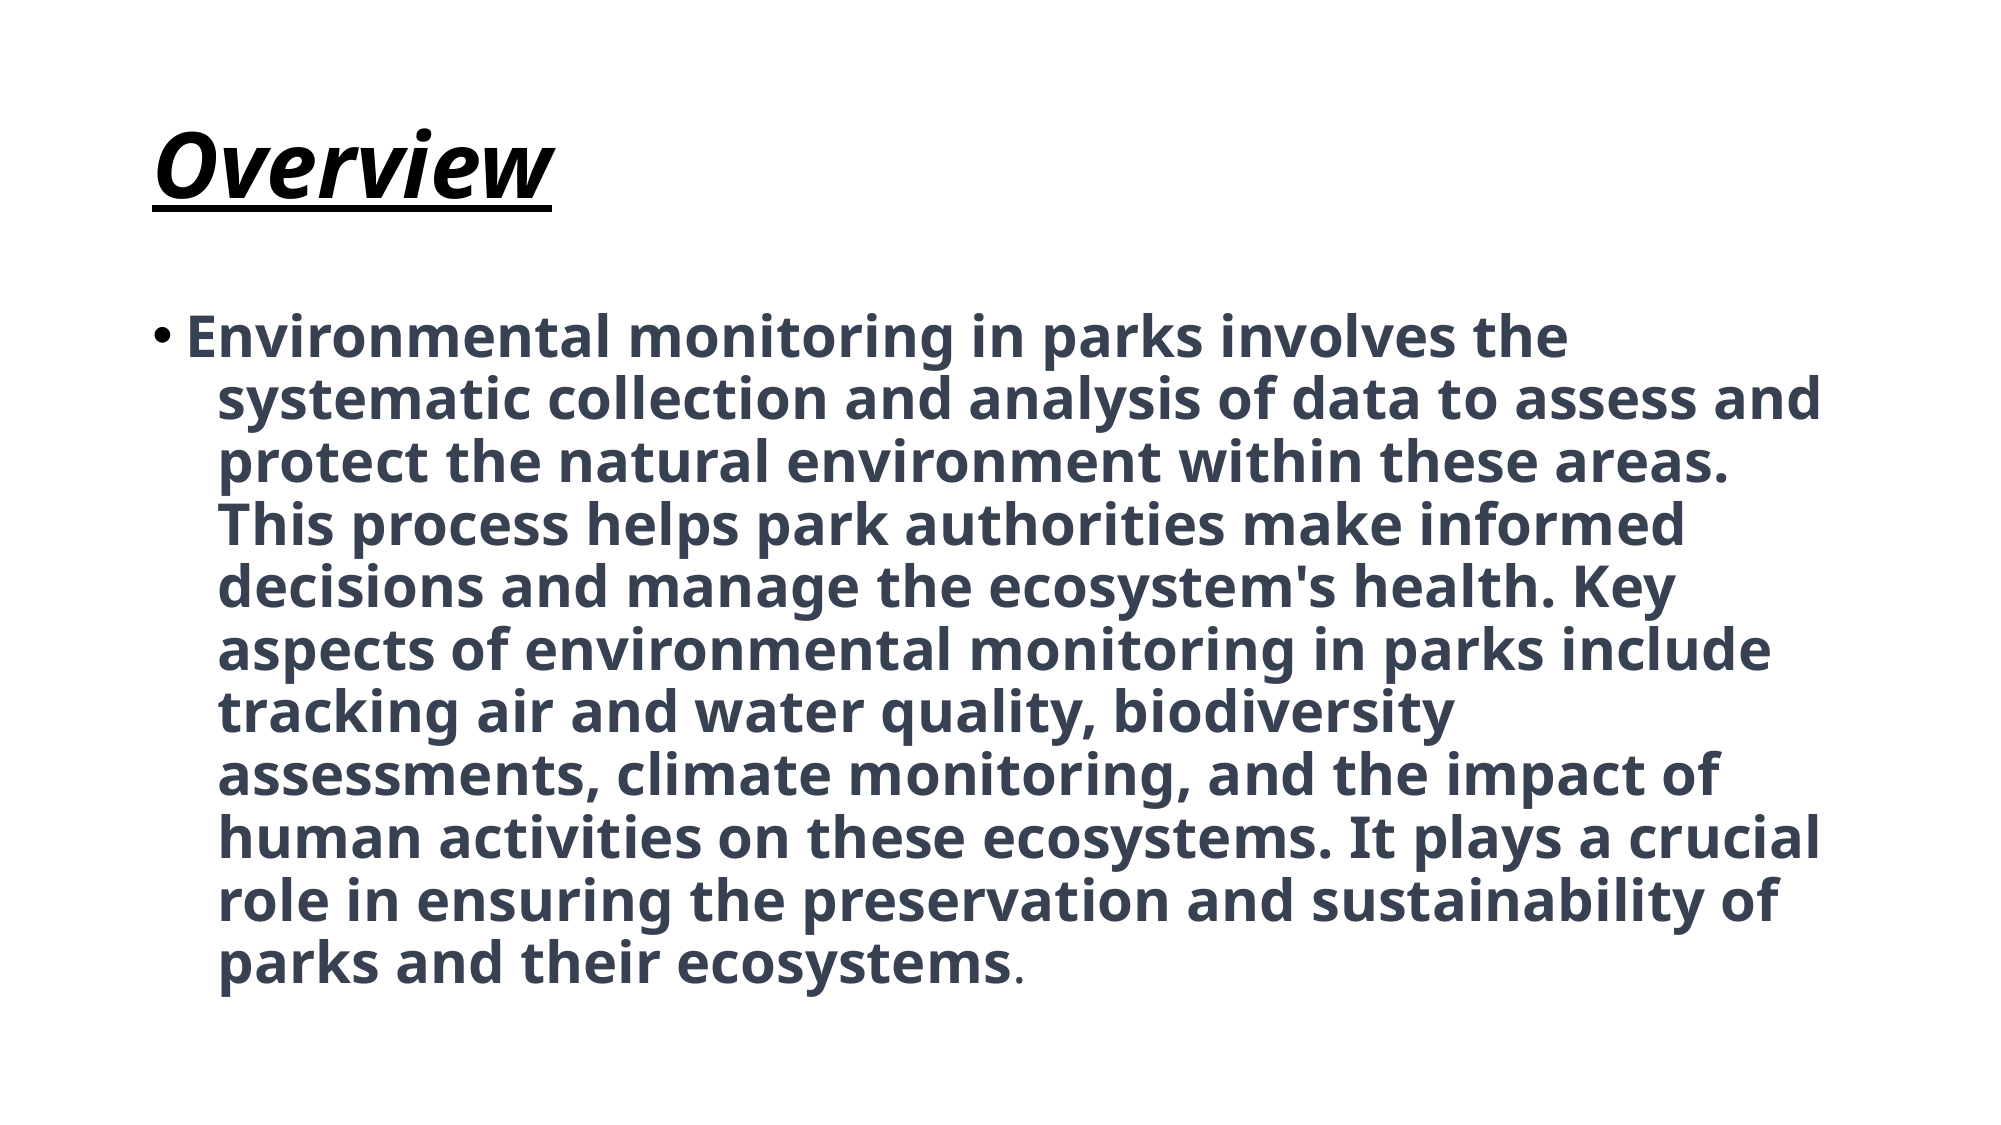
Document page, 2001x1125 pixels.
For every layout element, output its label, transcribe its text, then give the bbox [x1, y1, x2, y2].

list Environmental monitoring in parks involves the systematic collection and analysis of data to assess and protect the natural environment within these areas. This process helps park authorities make informed decisions and manage the ecosystem's health. Key aspects of environmental monitoring in parks include tracking air and water quality, biodiversity assessments, climate monitoring, and the impact of human activities on these ecosystems. It plays a crucial role in ensuring the preservation and sustainability of parks and their ecosystems. [137, 299, 1863, 1014]
title Overview [137, 59, 1863, 278]
